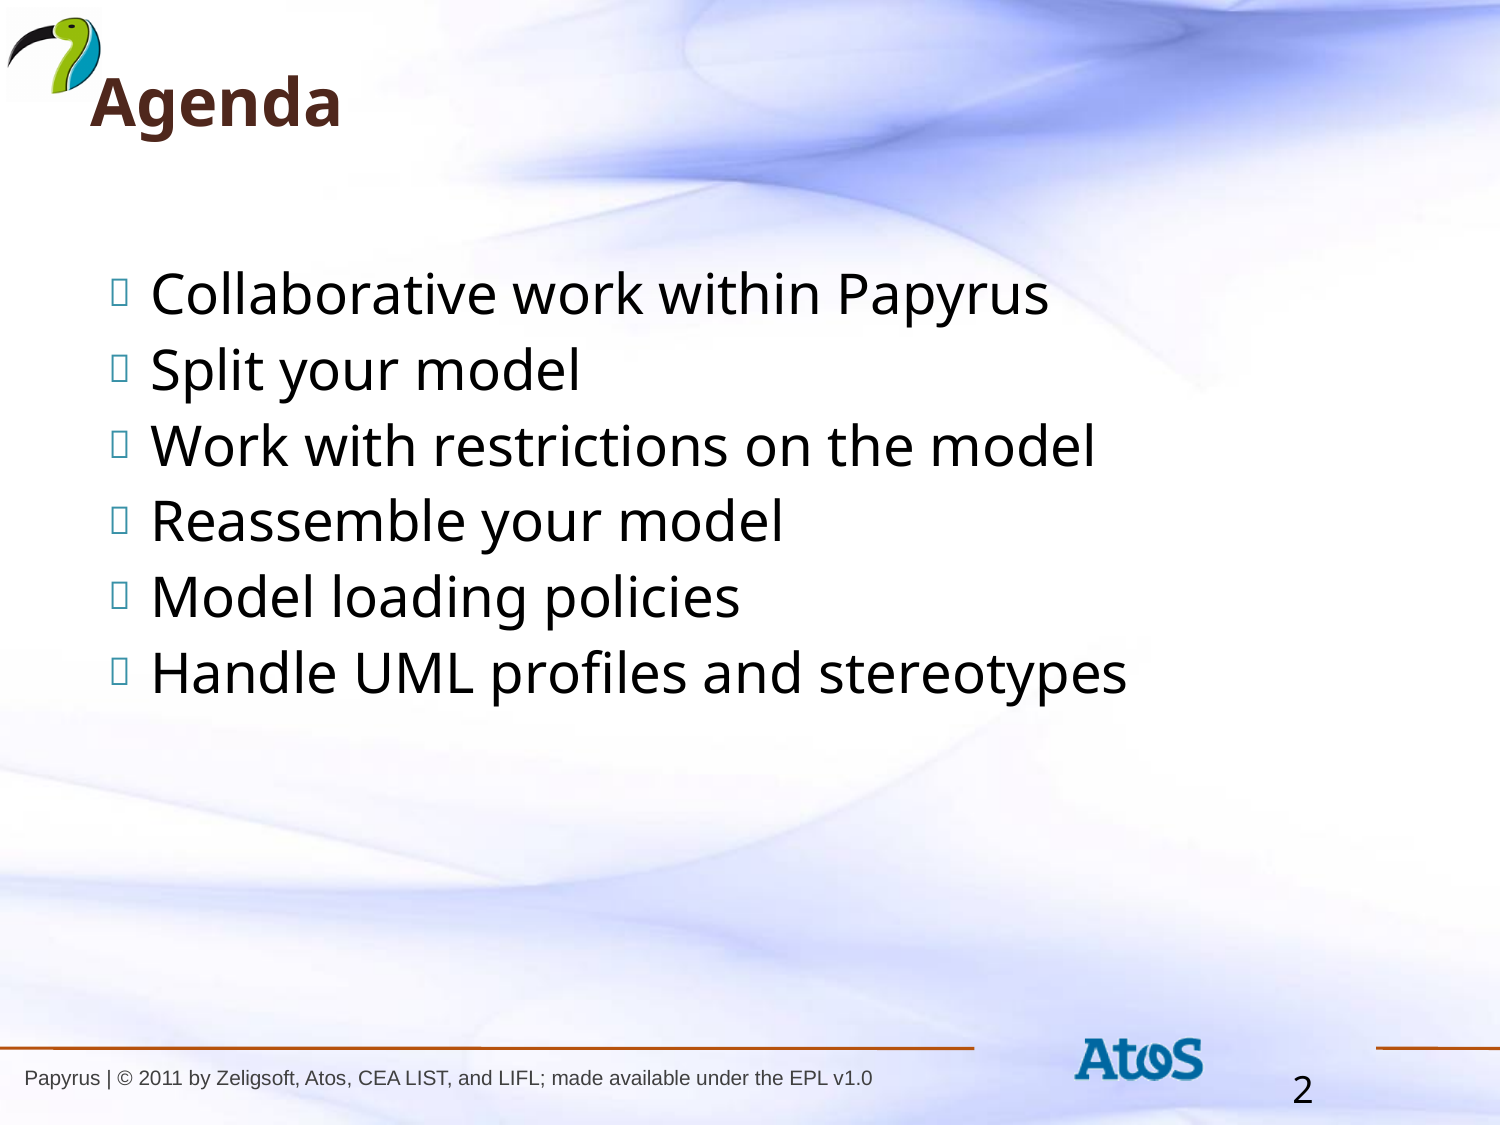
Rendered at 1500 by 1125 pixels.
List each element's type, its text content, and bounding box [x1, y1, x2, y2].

list Collaborative work within Papyrus Split your model Work with restrictions on the model Reassemble your model Model loading policies Handle UML profiles and stereotypes [75, 243, 1425, 986]
title Agenda [75, 45, 1425, 233]
slide_number <numéro> [1277, 1051, 1338, 1112]
picture [0, 0, 1500, 1125]
